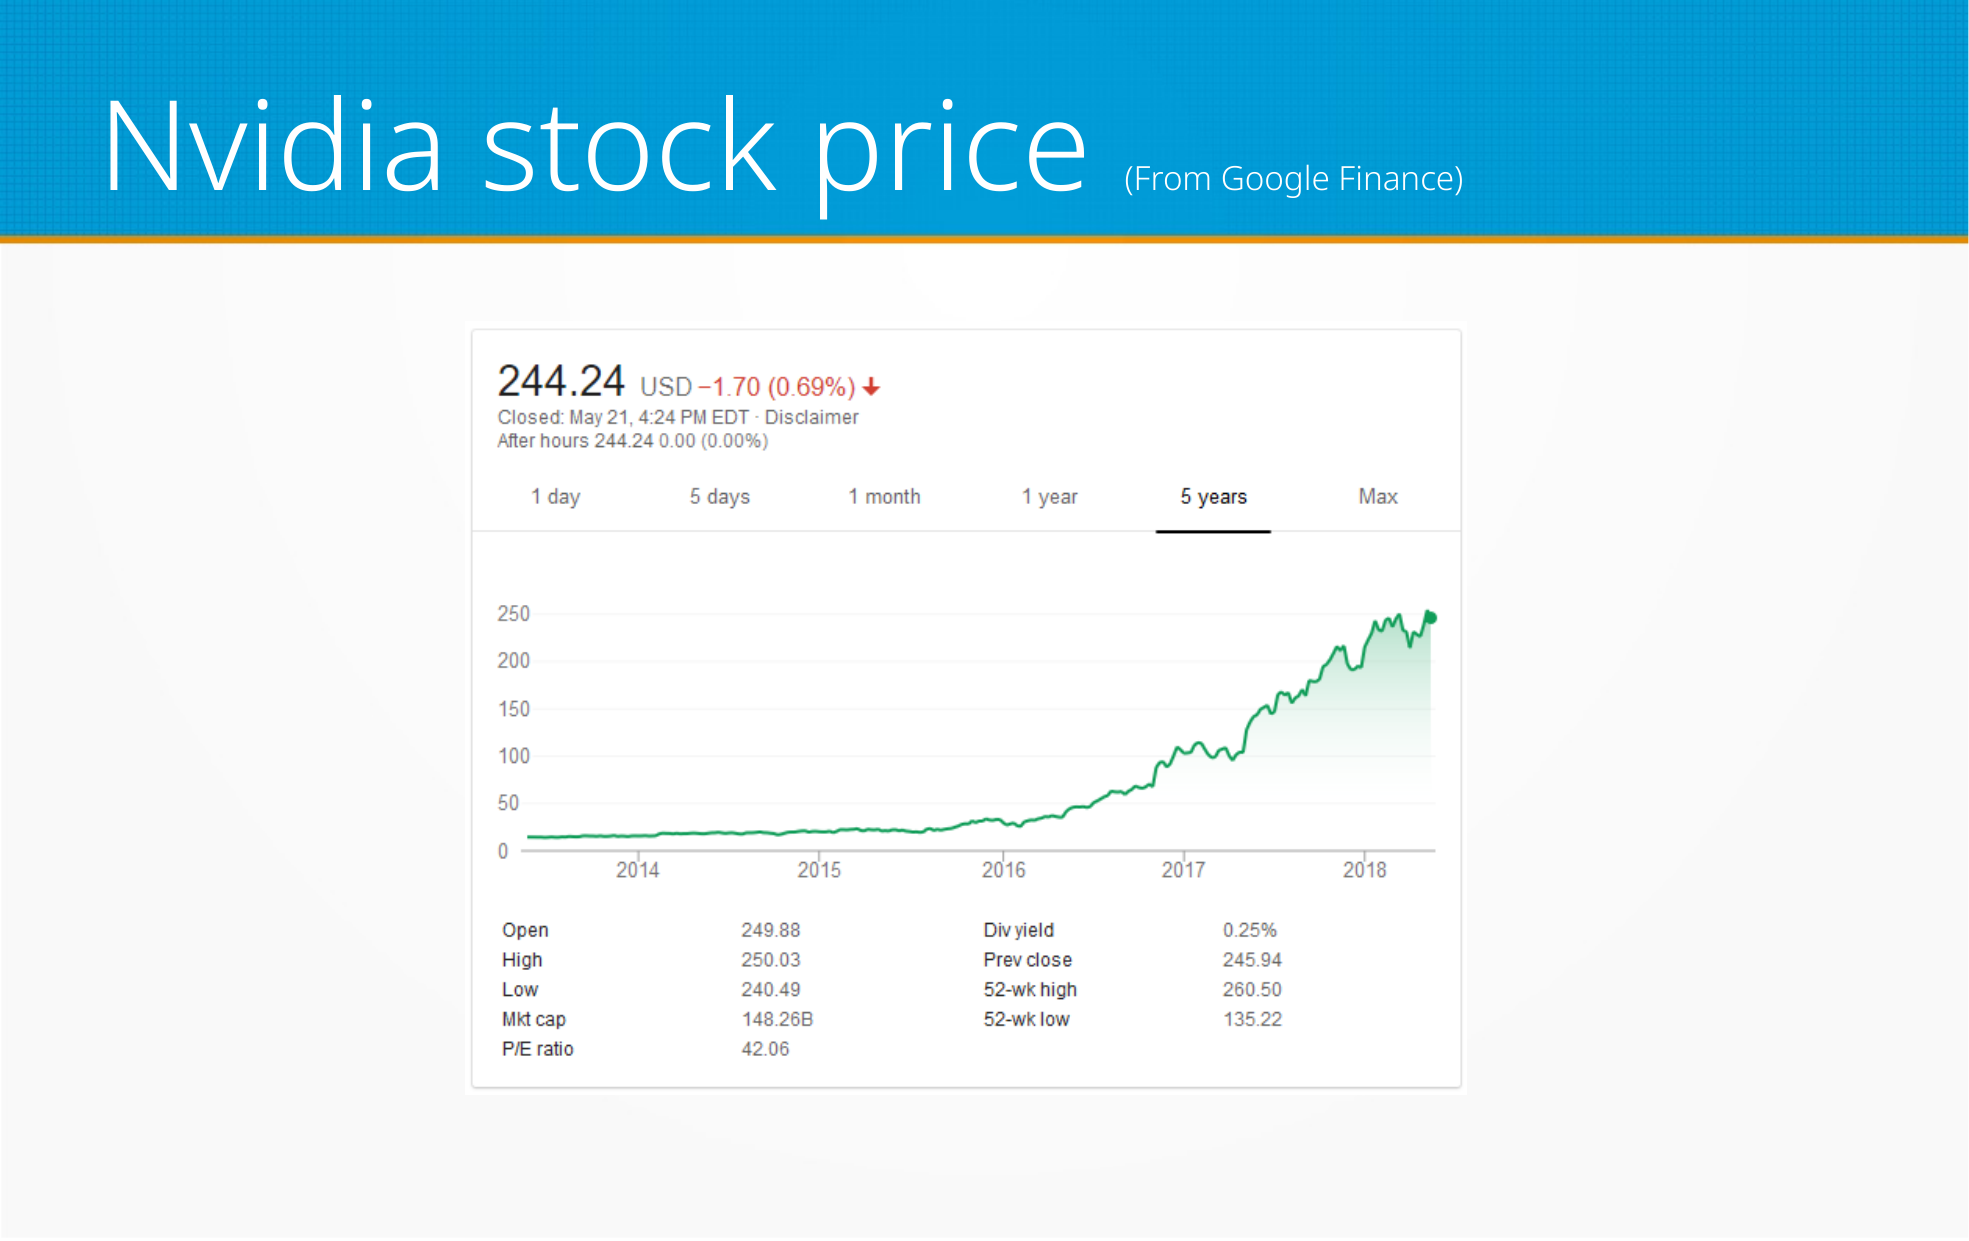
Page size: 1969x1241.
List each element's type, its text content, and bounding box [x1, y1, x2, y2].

picture [0, 233, 1969, 1241]
title Nvidia stock price (From Google Finance) [98, 19, 1870, 227]
